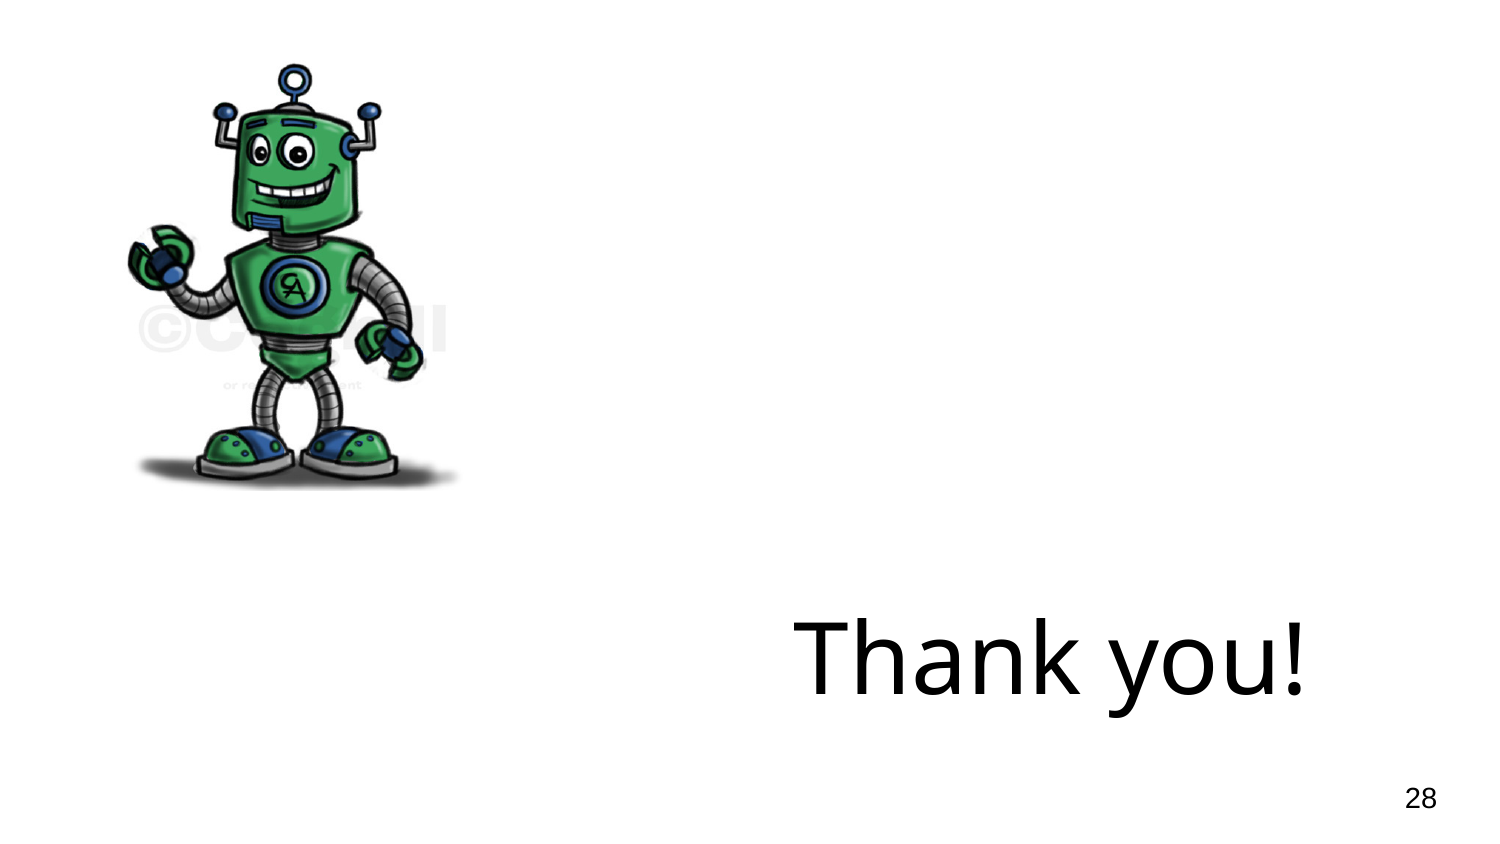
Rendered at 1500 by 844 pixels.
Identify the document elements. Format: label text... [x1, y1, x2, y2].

list Thank you! [778, 579, 1383, 776]
slide_number <number> [1389, 764, 1480, 830]
picture [110, 36, 480, 491]
